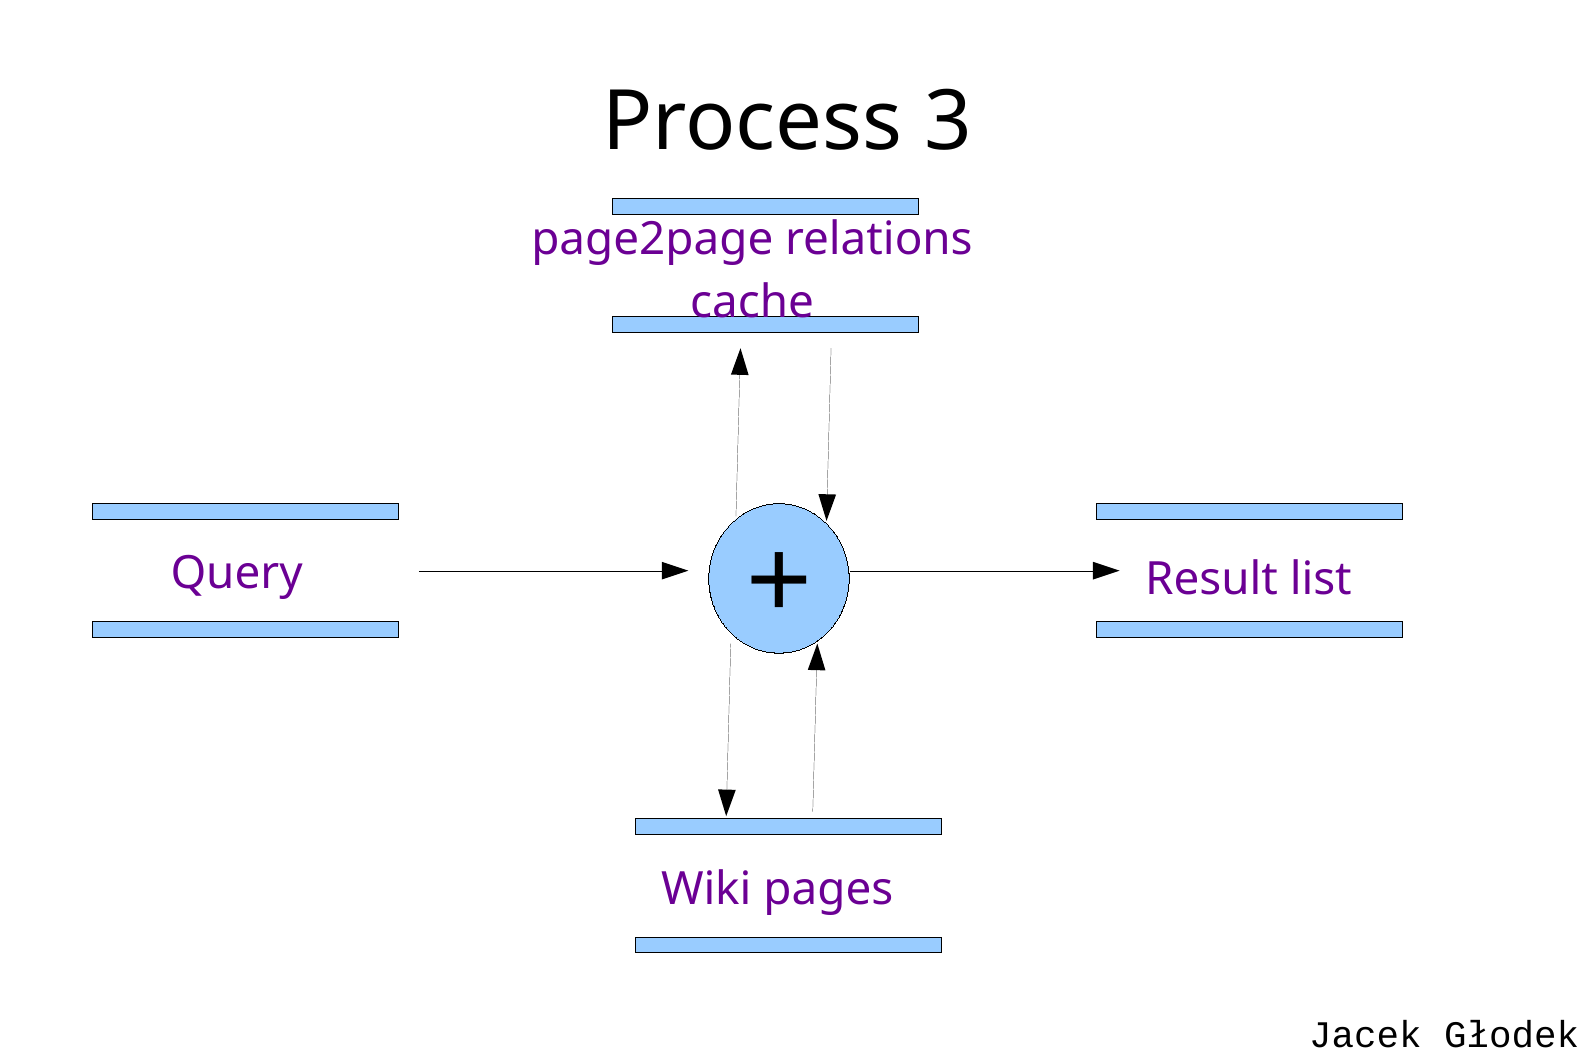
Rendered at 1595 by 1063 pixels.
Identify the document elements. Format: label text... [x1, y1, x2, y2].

text_box Result list [1130, 538, 1381, 689]
text_box [92, 621, 155, 638]
text_box Process 3 [67, 53, 1530, 171]
text_box [635, 937, 646, 953]
text_box + [717, 503, 850, 654]
text_box Wiki pages [646, 847, 1208, 998]
text_box [635, 818, 942, 835]
text_box [1096, 621, 1130, 638]
text_box Query [155, 532, 717, 683]
text_box page2page relations cache [516, 198, 1078, 349]
text_box [92, 503, 399, 520]
text_box [1381, 621, 1403, 638]
text_box Jacek Głodek [1294, 1008, 1595, 1063]
text_box [1096, 503, 1403, 520]
